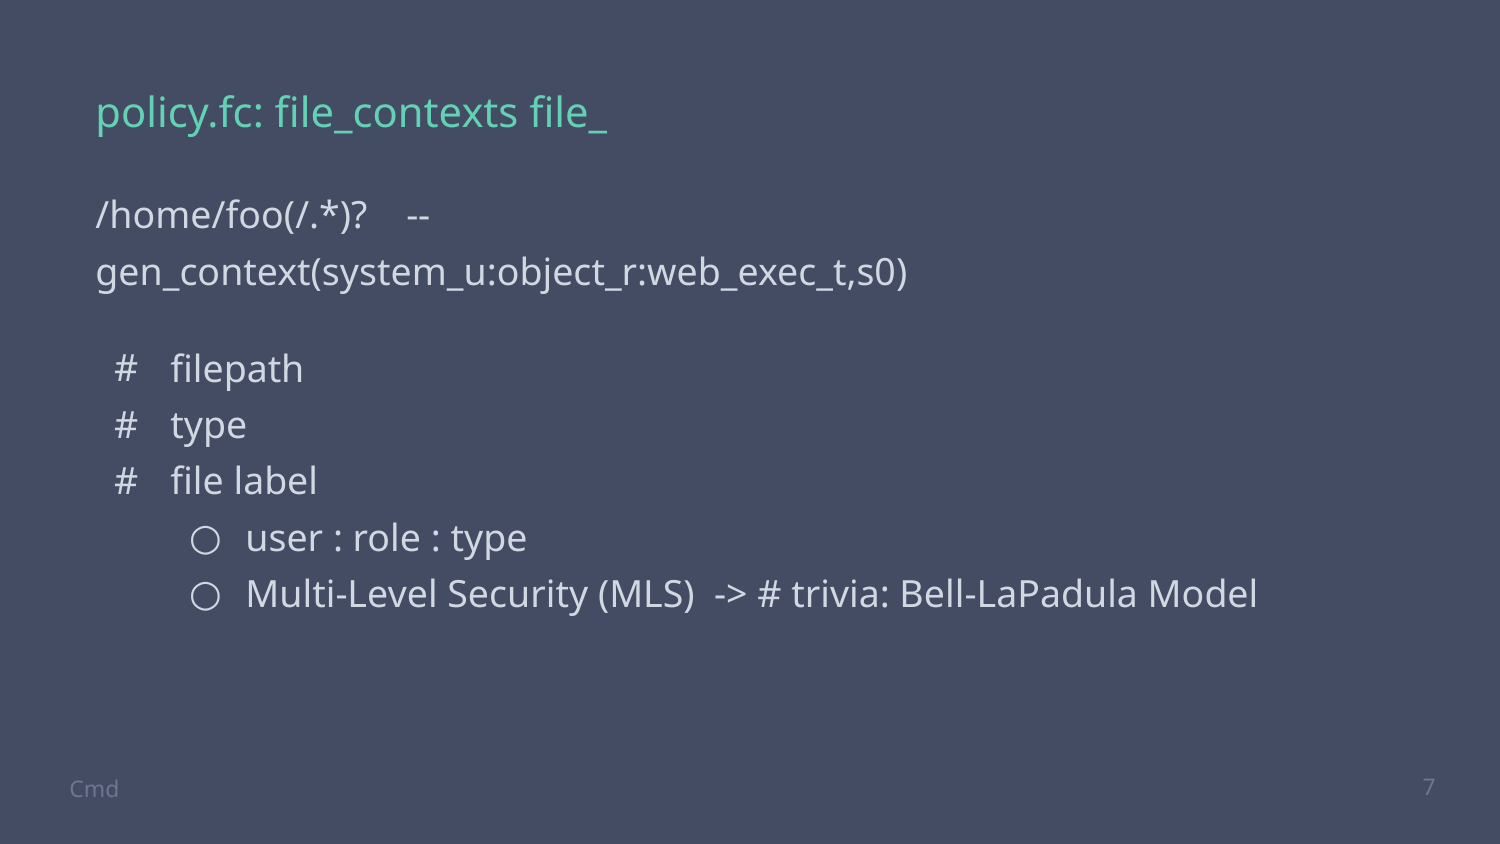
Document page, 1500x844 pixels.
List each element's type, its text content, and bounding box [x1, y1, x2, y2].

text_box filepath type file label user : role : type Multi-Level Security (MLS) -> # trivia: Bell-LaPadula Model [80, 264, 1302, 695]
text_box policy.fc: file_contexts file_ [80, 71, 1361, 166]
text_box /home/foo(/.*)? -- gen_context(system_u:object_r:web_exec_t,s0) [80, 165, 1302, 264]
slide_number <number> [1360, 766, 1451, 811]
